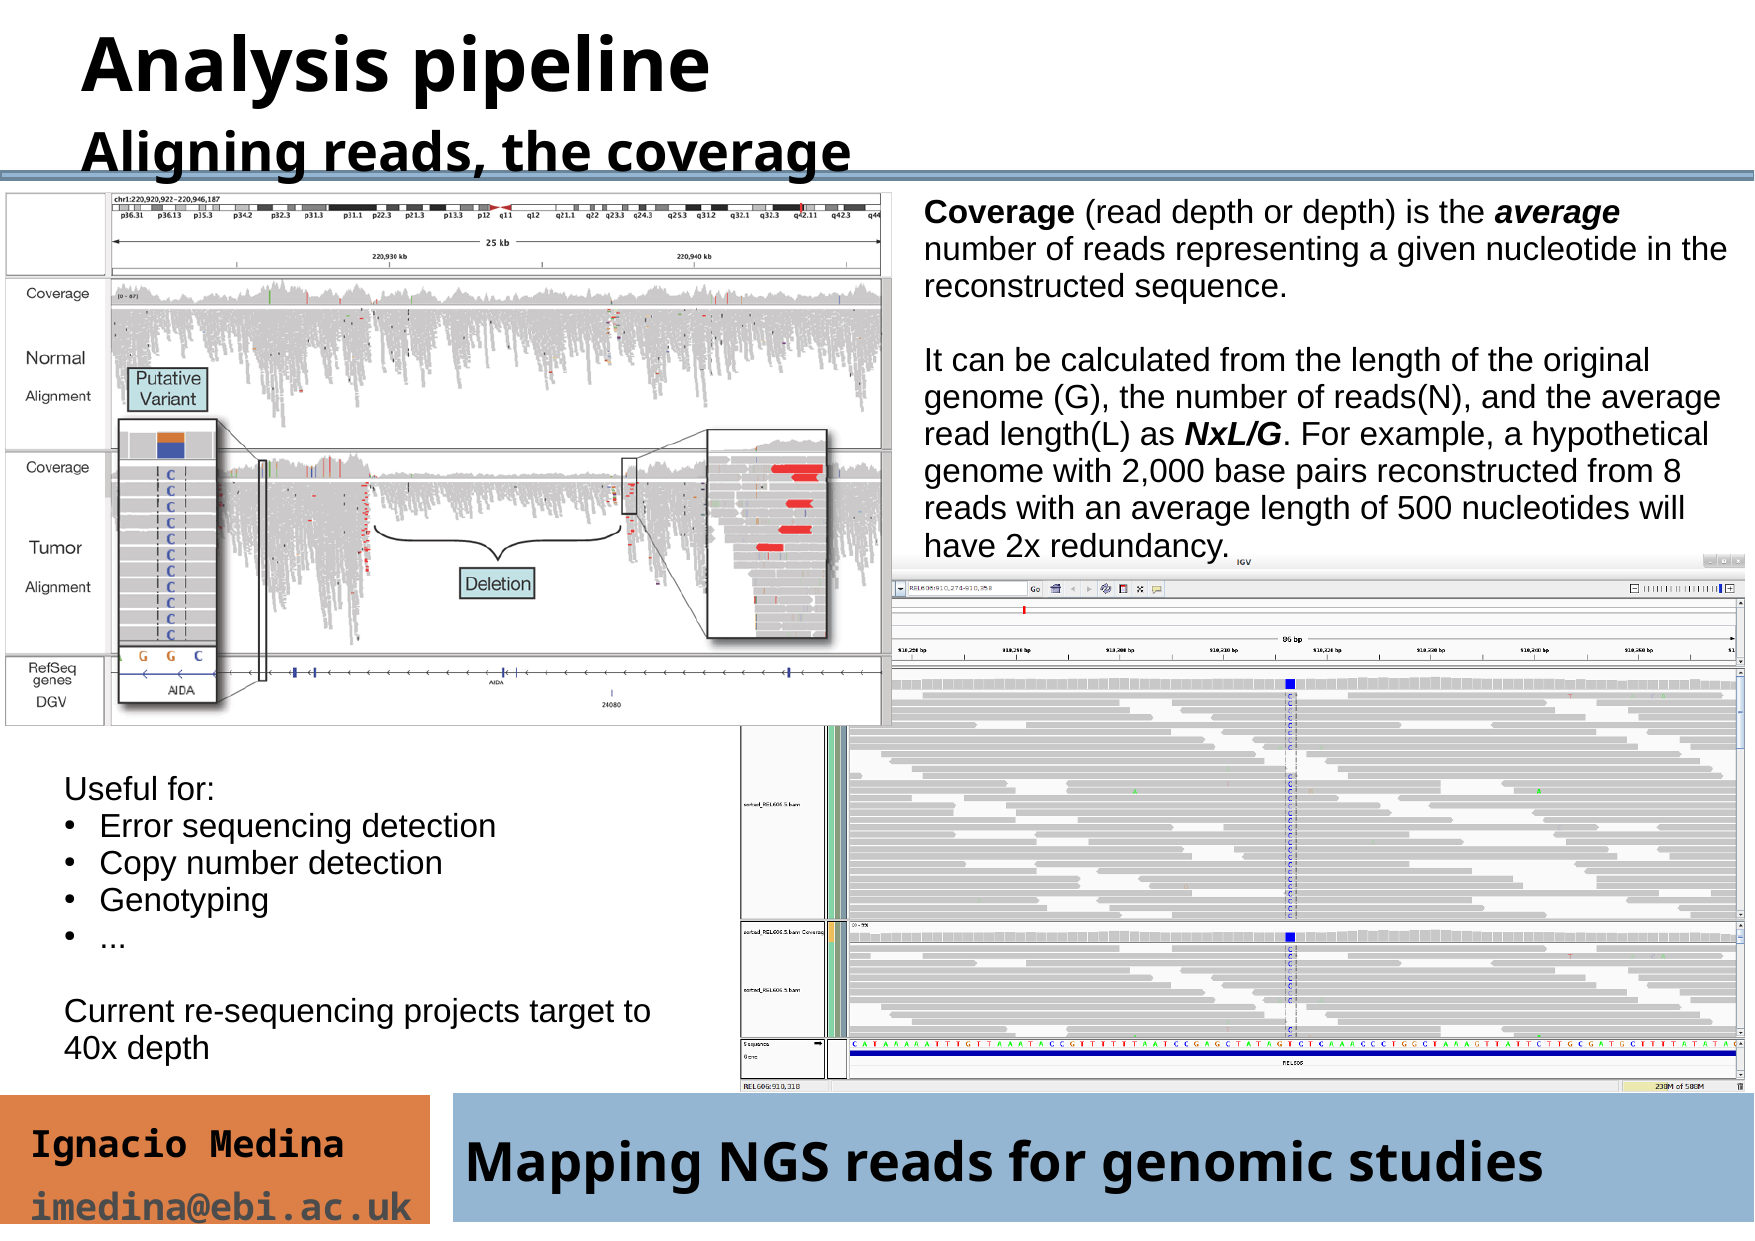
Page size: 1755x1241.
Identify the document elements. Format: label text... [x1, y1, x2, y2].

text_box Coverage (read depth or depth) is the average number of reads representing a given nucleotide in the reconstructed sequence. It can be calculated from the length of the original genome (G), the number of reads(N), and the average read length(L) as NxL/G. For example, a hypothetical genome with 2,000 base pairs reconstructed from 8 reads with an average length of 500 nucleotides will have 2x redundancy. [909, 186, 1749, 572]
text_box Useful for: Error sequencing detection Copy number detection Genotyping ... Current re-sequencing projects target to 40x depth [49, 762, 695, 1074]
text_box [180, 171, 296, 179]
text_box Ignacio Medina imedina@ebi.ac.uk [15, 1110, 436, 1224]
text_box [302, 171, 807, 179]
text_box [813, 171, 1754, 179]
text_box [0, 171, 174, 179]
text_box Analysis pipeline Aligning reads, the coverage [67, 3, 1688, 169]
picture [5, 192, 1745, 1092]
text_box Mapping NGS reads for genomic studies [450, 1116, 1726, 1195]
